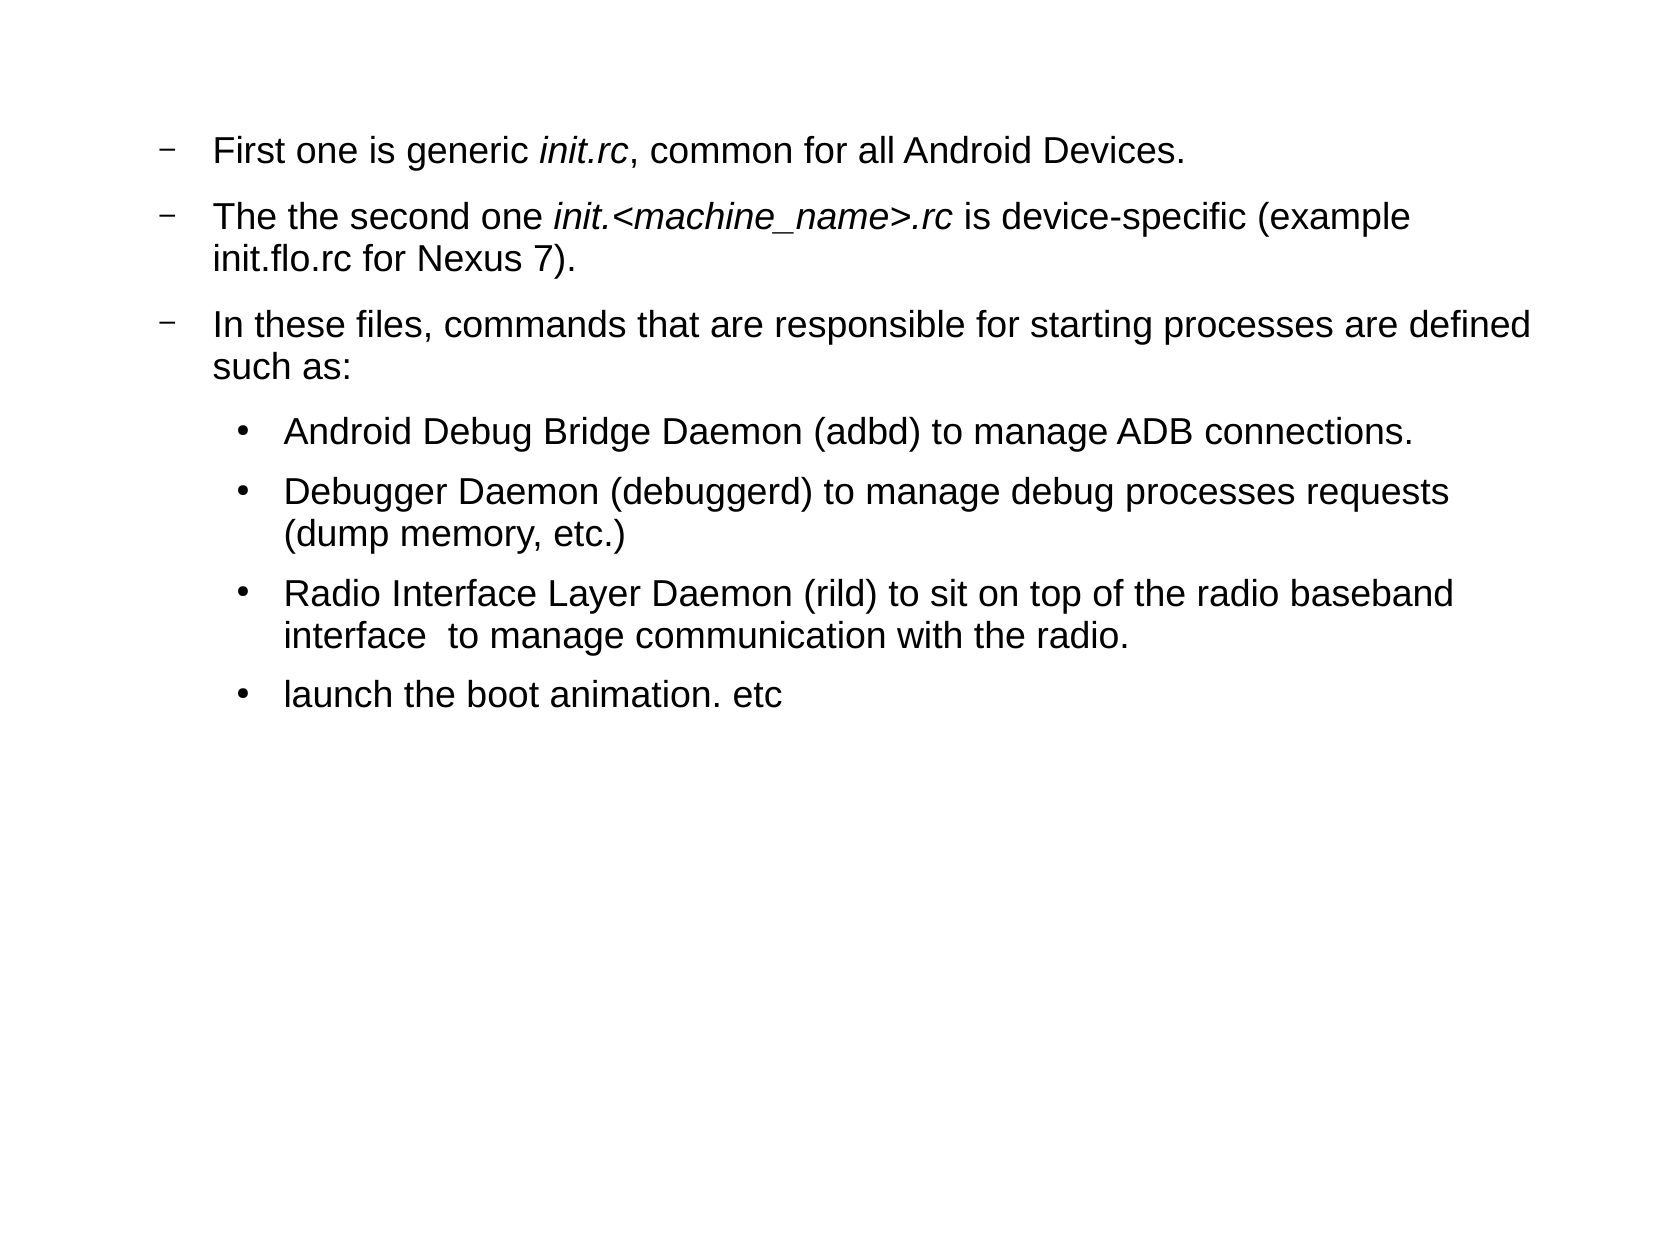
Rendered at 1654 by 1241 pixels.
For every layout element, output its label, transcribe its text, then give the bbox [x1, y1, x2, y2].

list First one is generic init.rc, common for all Android Devices. The the second one init.<machine_name>.rc is device-specific (example init.flo.rc for Nexus 7). In these files, commands that are responsible for starting processes are defined such as: Android Debug Bridge Daemon (adbd) to manage ADB connections. Debugger Daemon (debuggerd) to manage debug processes requests (dump memory, etc.) Radio Interface Layer Daemon (rild) to sit on top of the radio baseband interface to manage communication with the radio. launch the boot animation. etc [70, 129, 1560, 1075]
